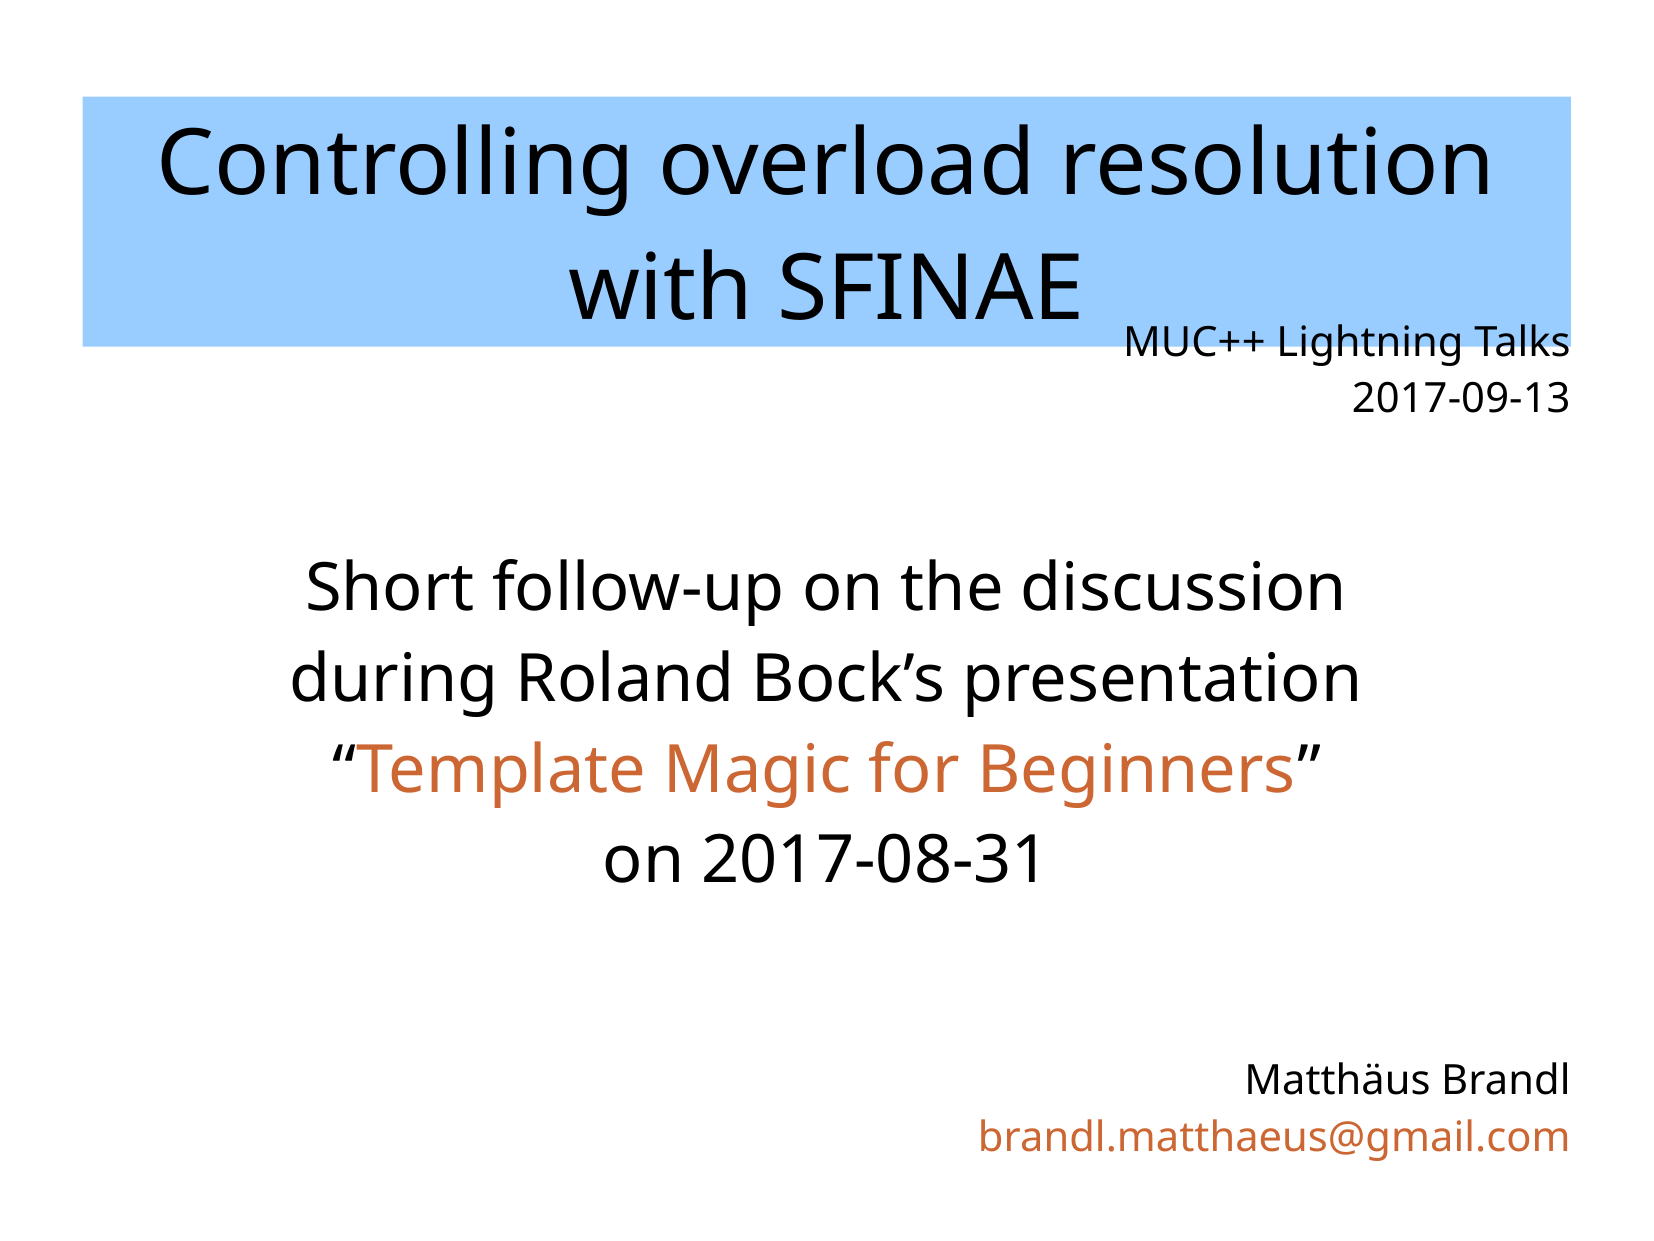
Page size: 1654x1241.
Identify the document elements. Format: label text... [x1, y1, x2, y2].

subtitle MUC++ Lightning Talks 2017-09-13 Short follow-up on the discussion during Roland Bock’s presentation “Template Magic for Beginners” on 2017-08-31 Matthäus Brandl brandl.matthaeus@gmail.com [82, 377, 1571, 1098]
title Controlling overload resolution with SFINAE [82, 118, 1571, 326]
